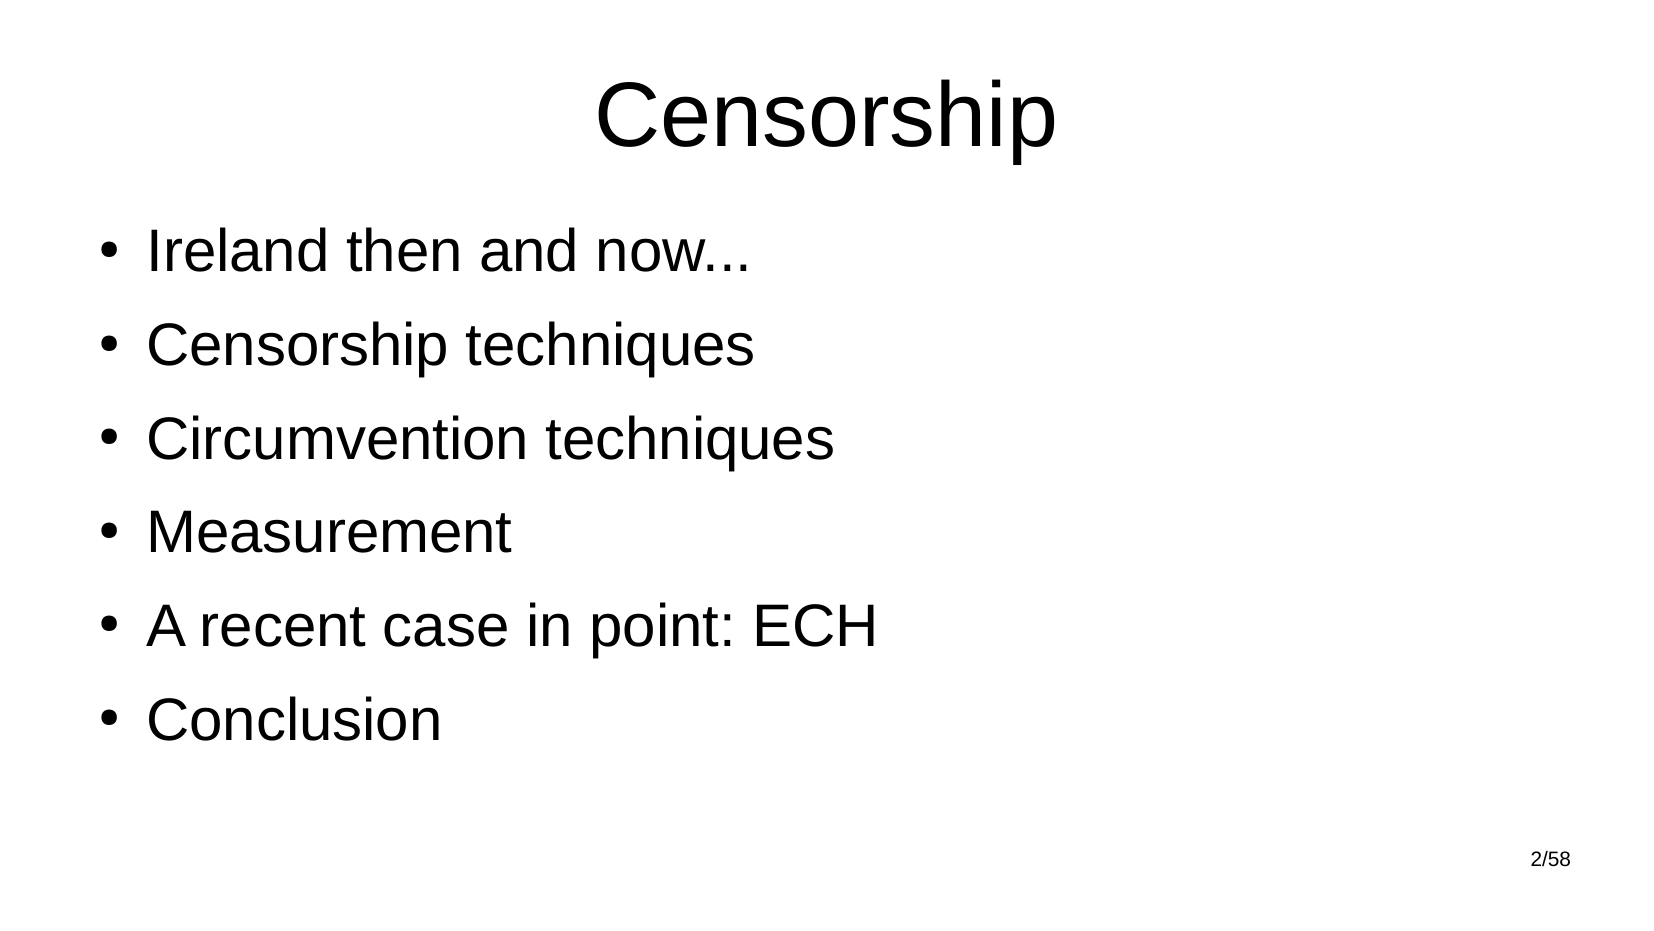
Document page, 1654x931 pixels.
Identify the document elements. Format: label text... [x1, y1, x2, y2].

list Ireland then and now... Censorship techniques Circumvention techniques Measurement A recent case in point: ECH Conclusion [82, 217, 1571, 758]
title Censorship [82, 37, 1571, 193]
